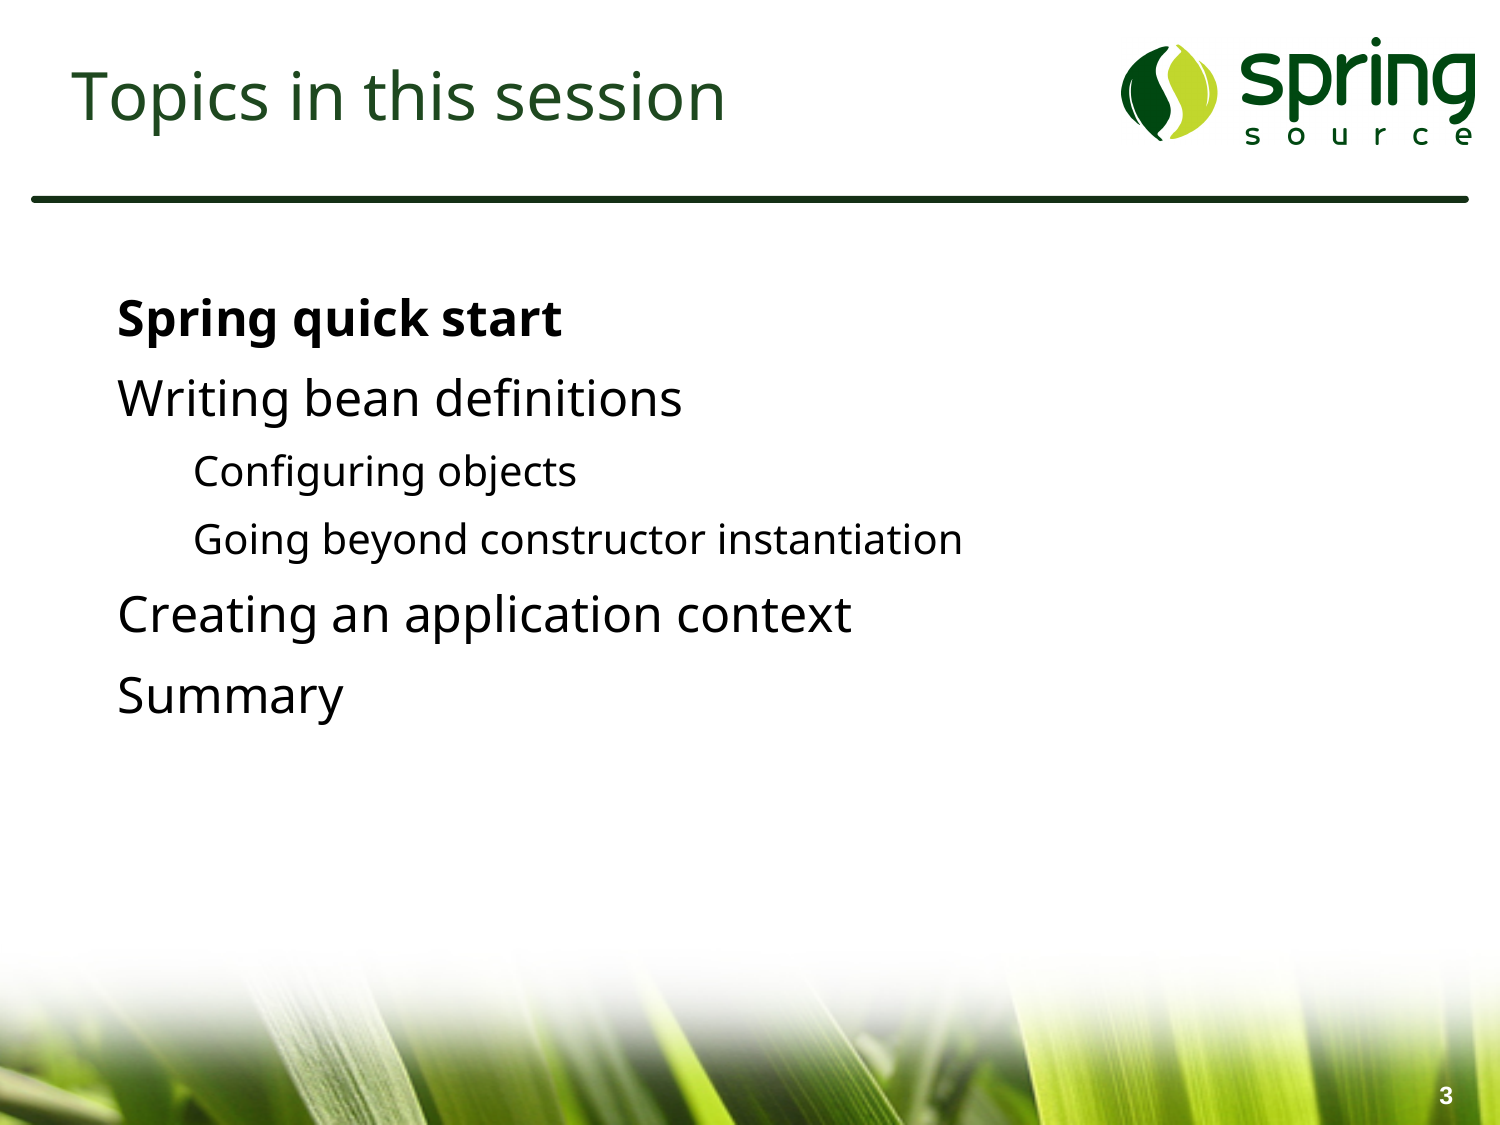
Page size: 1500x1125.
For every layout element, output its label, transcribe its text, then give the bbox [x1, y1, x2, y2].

title Topics in this session [56, 13, 1089, 176]
picture [1121, 37, 1475, 145]
picture [0, 944, 1500, 1125]
list Spring quick start Writing bean definitions Configuring objects Going beyond constructor instantiation Creating an application context Summary [103, 275, 1394, 938]
